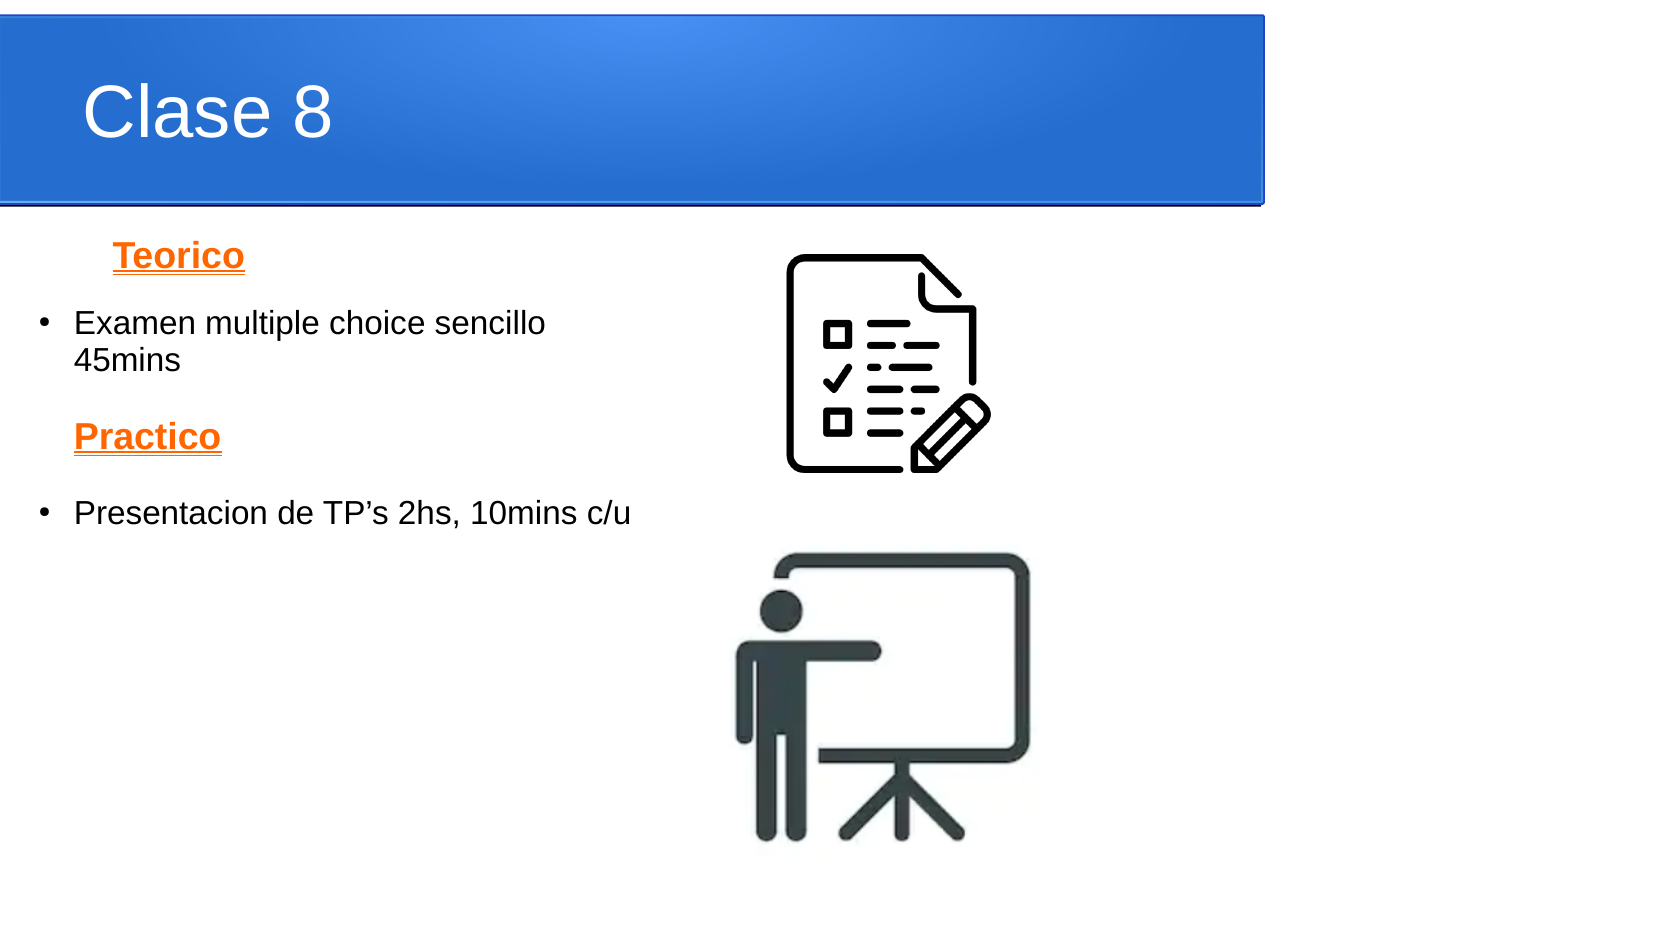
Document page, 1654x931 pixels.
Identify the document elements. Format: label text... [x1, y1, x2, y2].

picture [779, 254, 998, 473]
text_box Teorico Examen multiple choice sencillo 45mins Practico Presentacion de TP’s 2hs, 10mins c/u [23, 227, 751, 635]
title Clase 8 [82, 35, 1235, 189]
picture [727, 540, 1040, 858]
